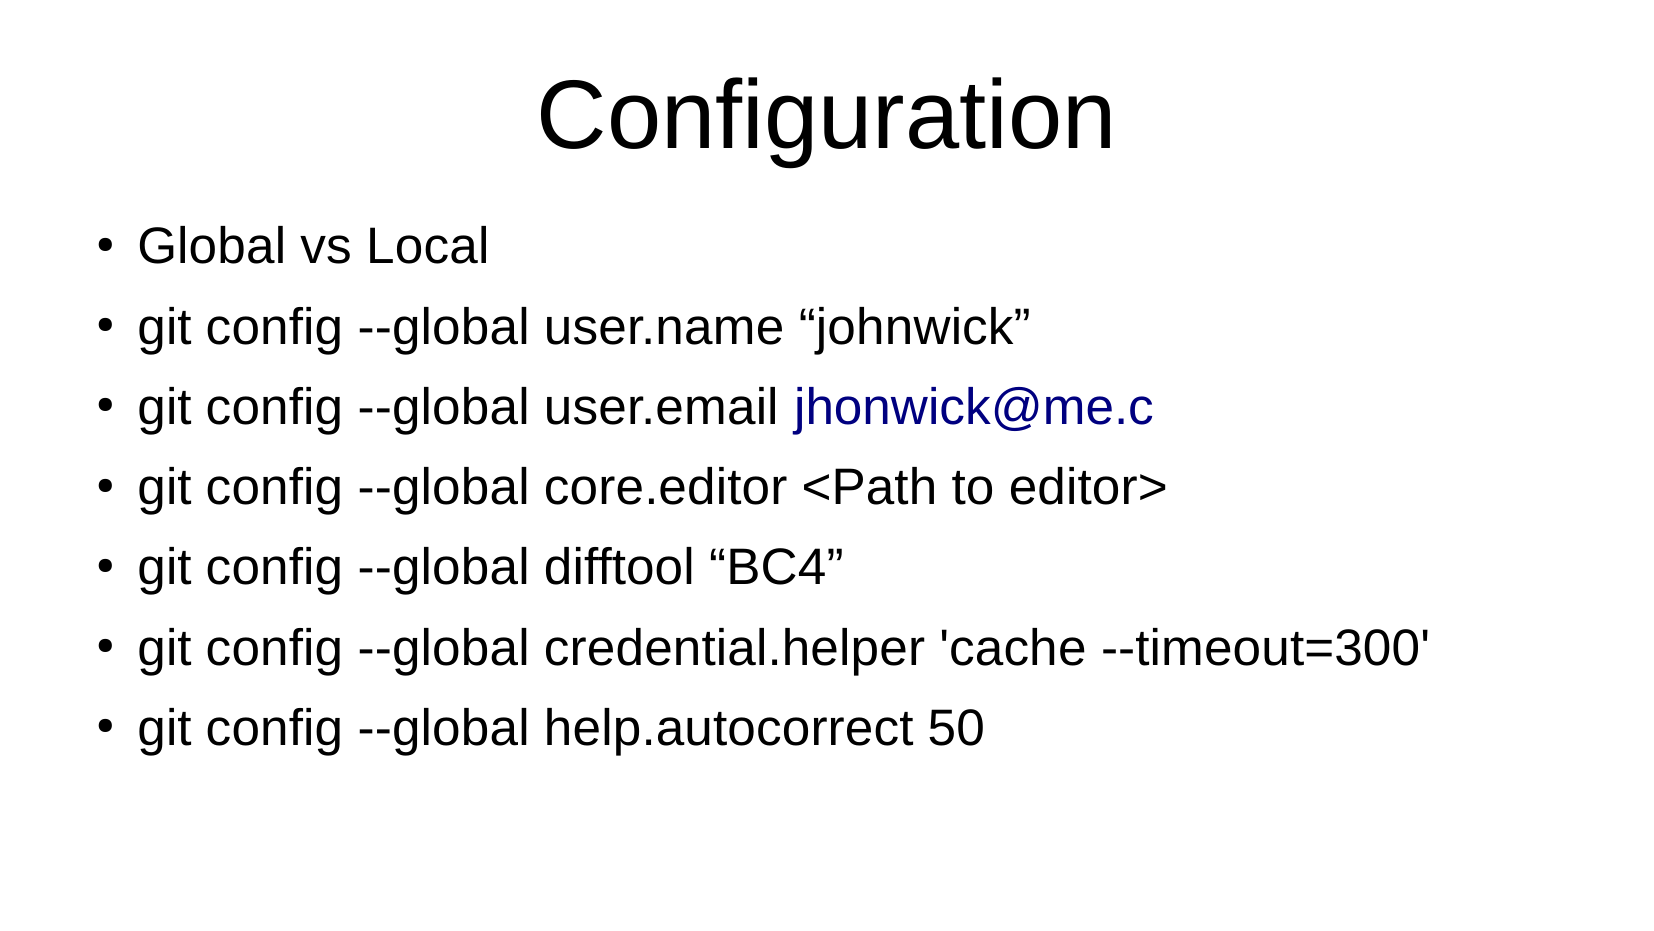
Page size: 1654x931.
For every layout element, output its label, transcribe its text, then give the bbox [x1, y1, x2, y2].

title Configuration [82, 37, 1571, 193]
list Global vs Local git config --global user.name “johnwick” git config --global user.email jhonwick@me.c git config --global core.editor <Path to editor> git config --global difftool “BC4” git config --global credential.helper 'cache --timeout=300' git config --global help.autocorrect 50 [82, 217, 1571, 757]
